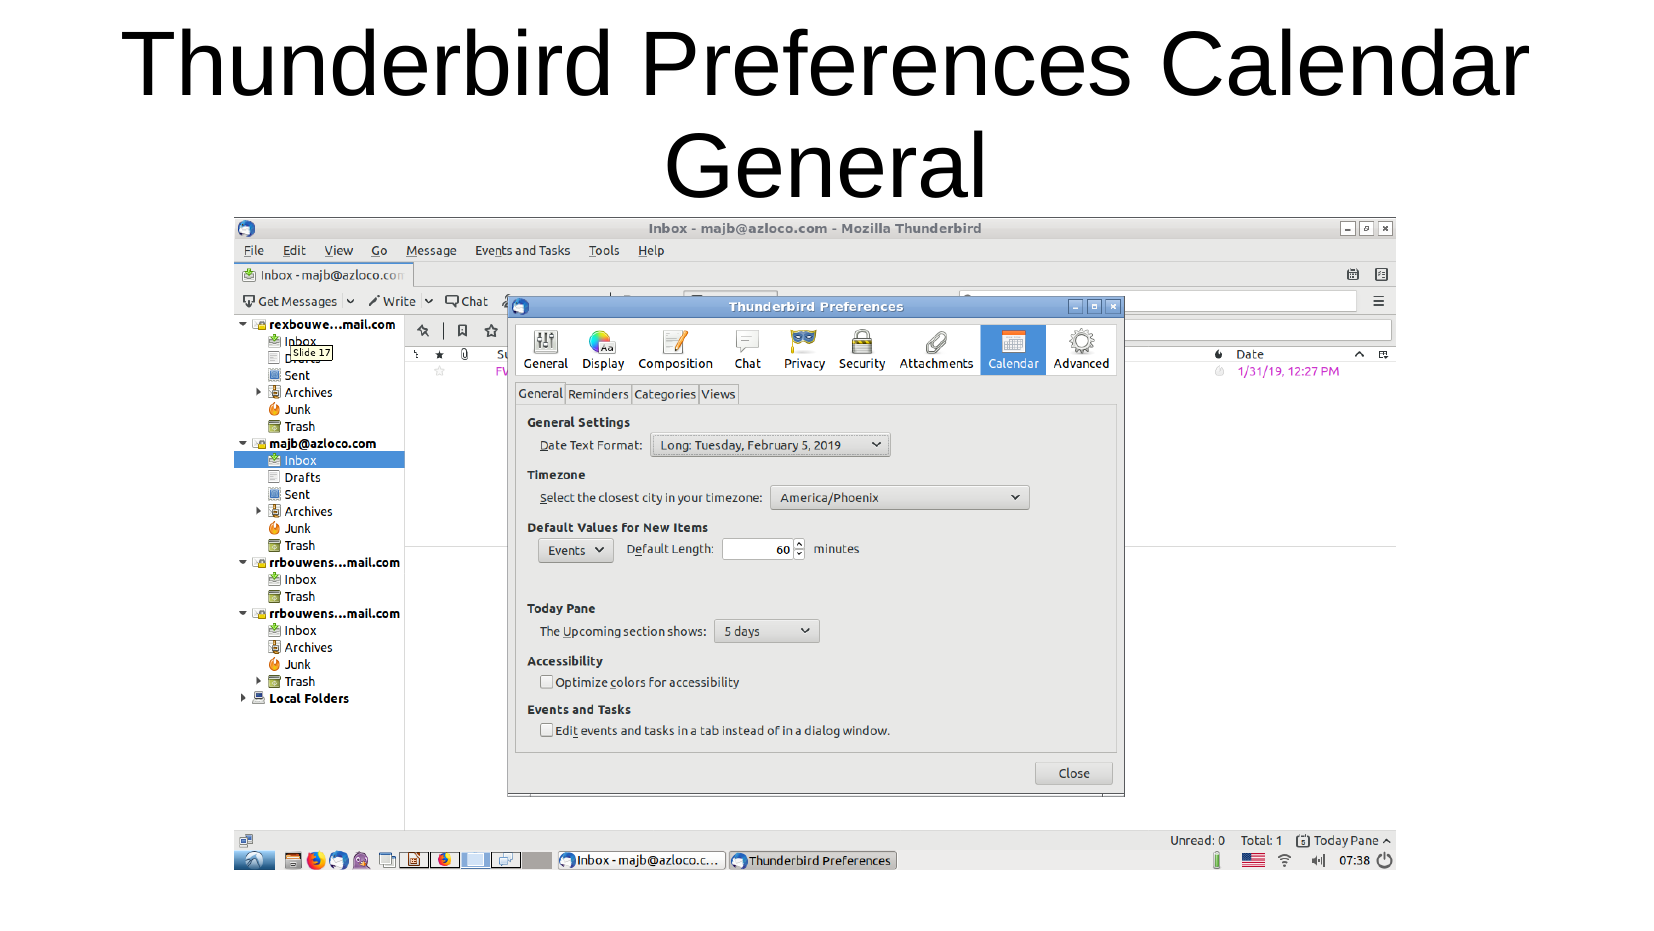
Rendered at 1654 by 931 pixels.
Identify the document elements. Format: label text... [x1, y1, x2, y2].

picture [234, 217, 1396, 871]
title Thunderbird Preferences Calendar General [82, 12, 1571, 218]
